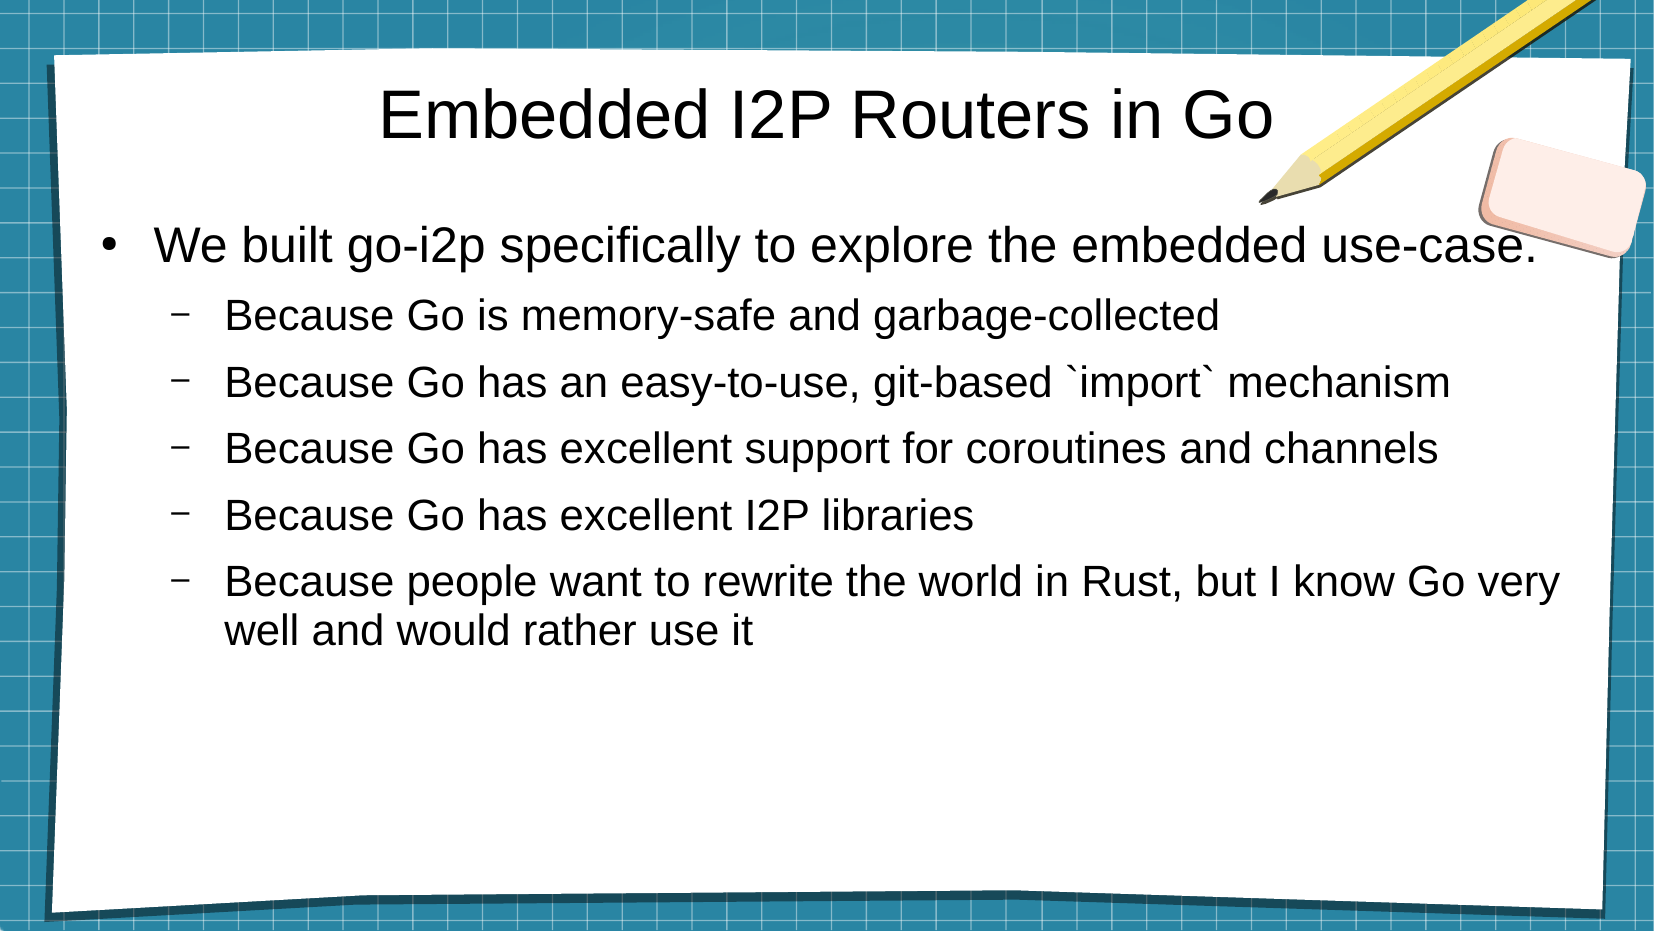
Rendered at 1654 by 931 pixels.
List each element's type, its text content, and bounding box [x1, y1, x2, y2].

title Embedded I2P Routers in Go [82, 37, 1571, 193]
list We built go-i2p specifically to explore the embedded use-case. Because Go is memory-safe and garbage-collected Because Go has an easy-to-use, git-based `import` mechanism Because Go has excellent support for coroutines and channels Because Go has excellent I2P libraries Because people want to rewrite the world in Rust, but I know Go very well and would rather use it [82, 217, 1571, 758]
